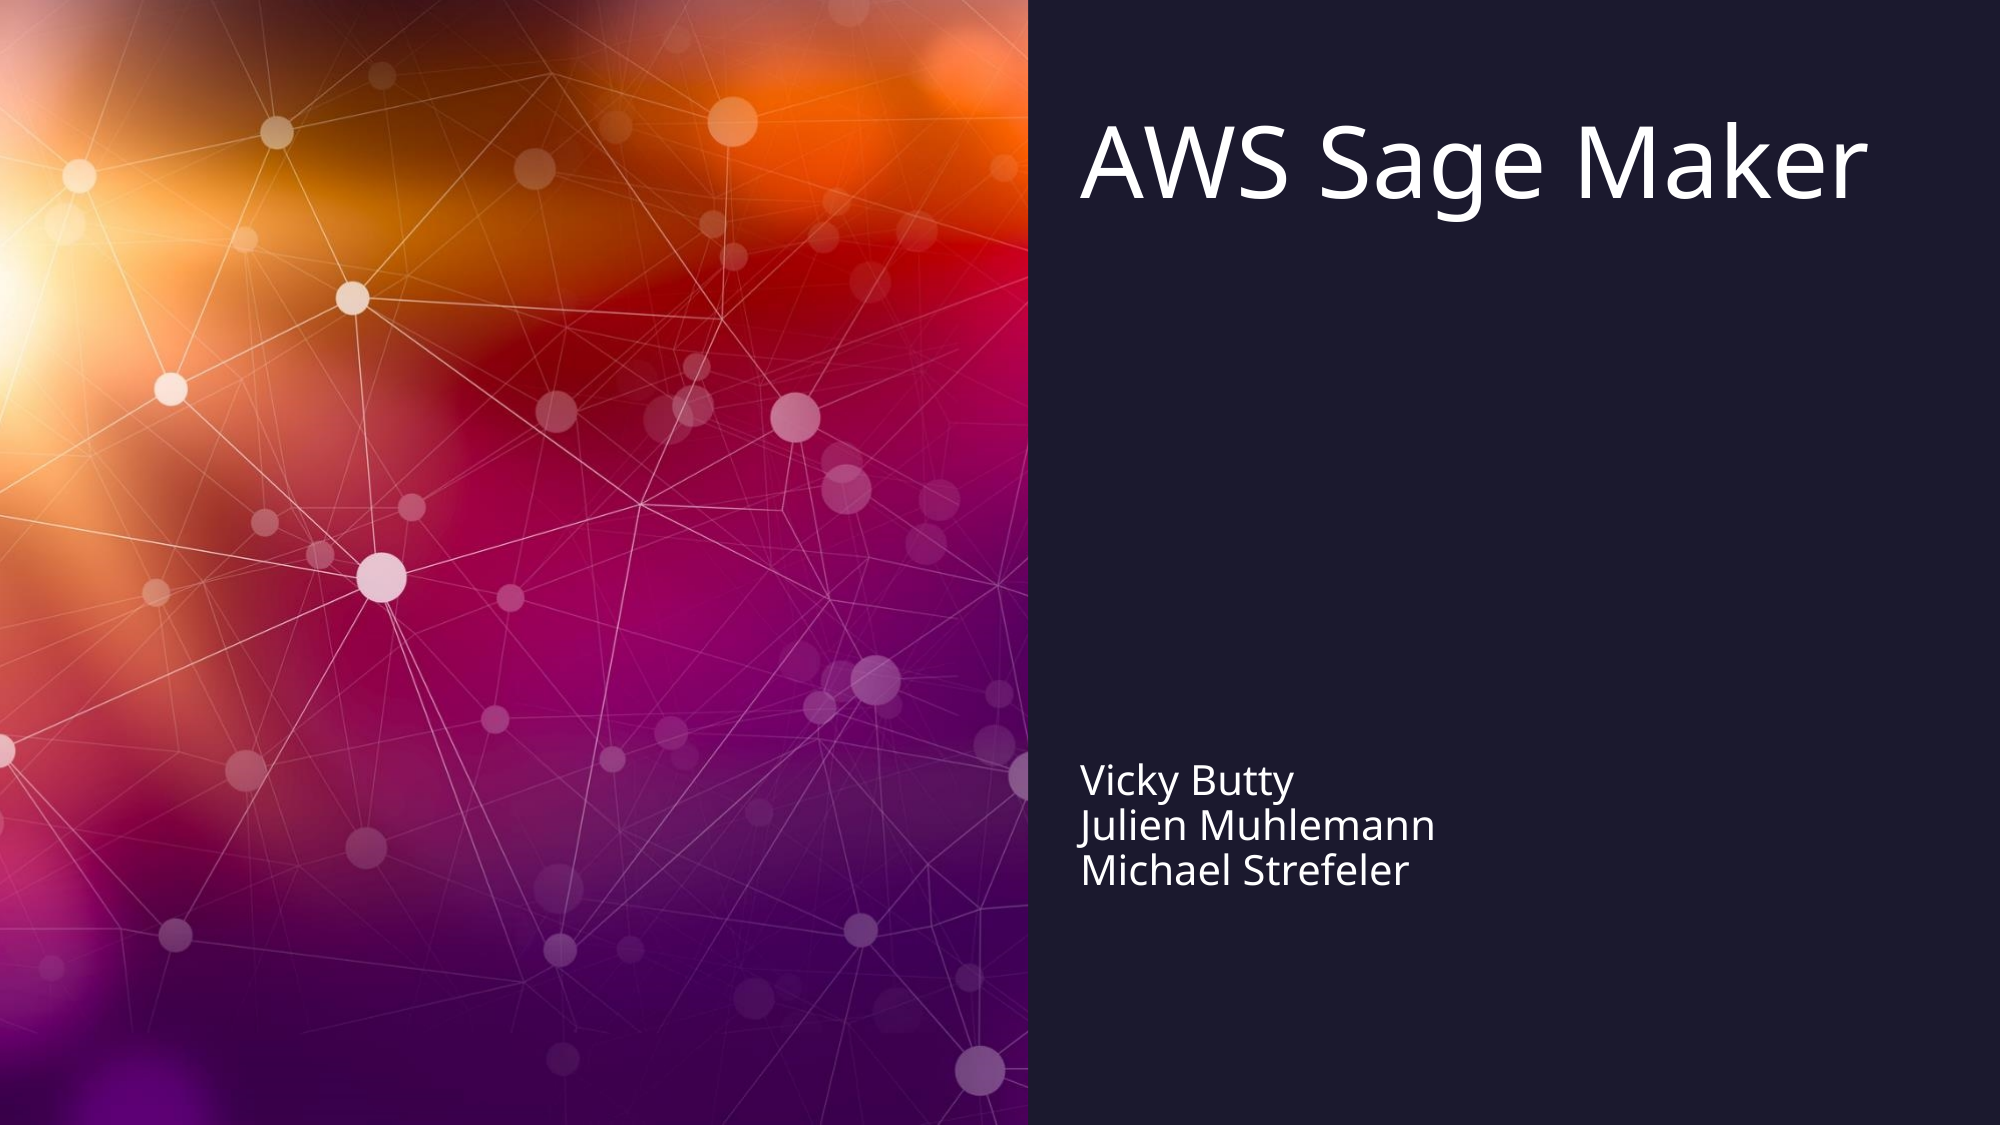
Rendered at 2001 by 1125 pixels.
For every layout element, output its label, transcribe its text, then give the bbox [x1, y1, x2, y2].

picture [0, 0, 1029, 1125]
title AWS Sage Maker Vicky Butty Julien Muhlemann Michael Strefeler [1080, 108, 1910, 1018]
